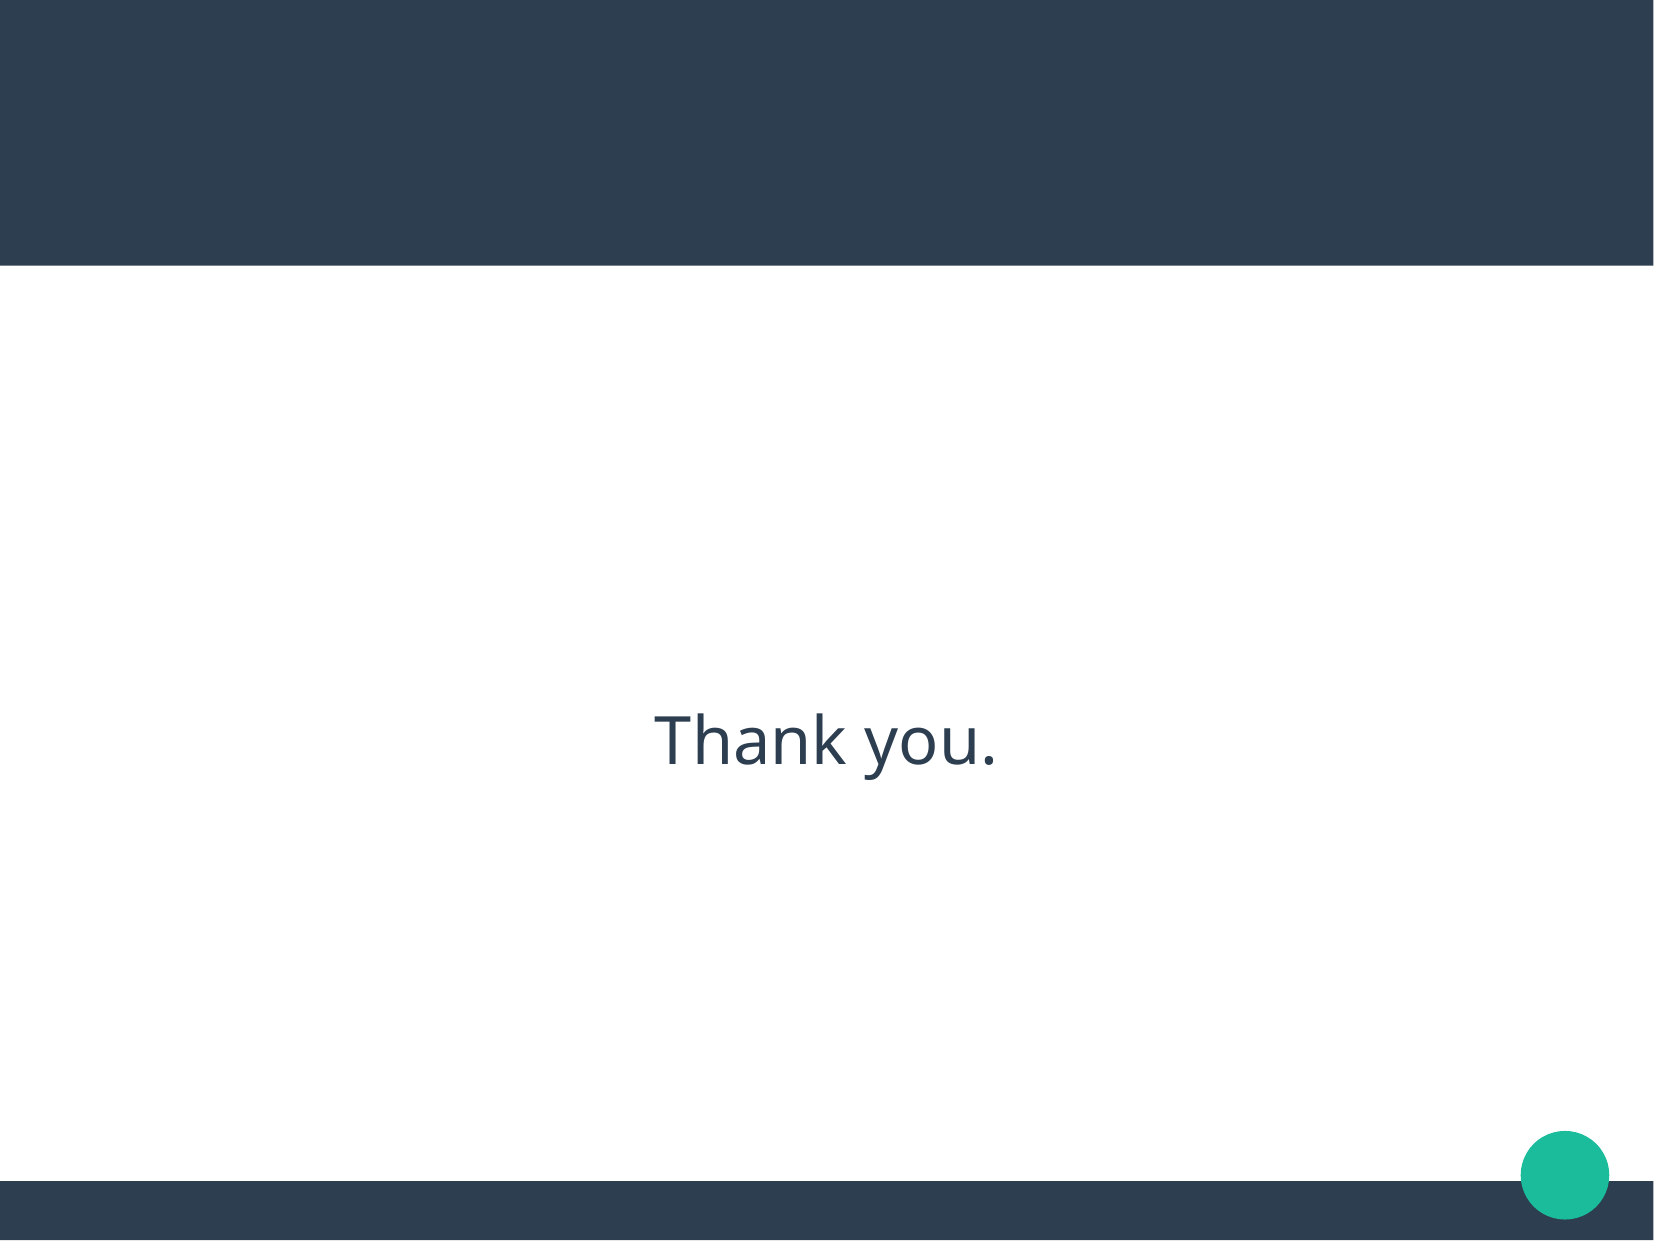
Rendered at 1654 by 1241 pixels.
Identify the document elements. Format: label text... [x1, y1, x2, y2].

subtitle Thank you. [59, 324, 1595, 1152]
